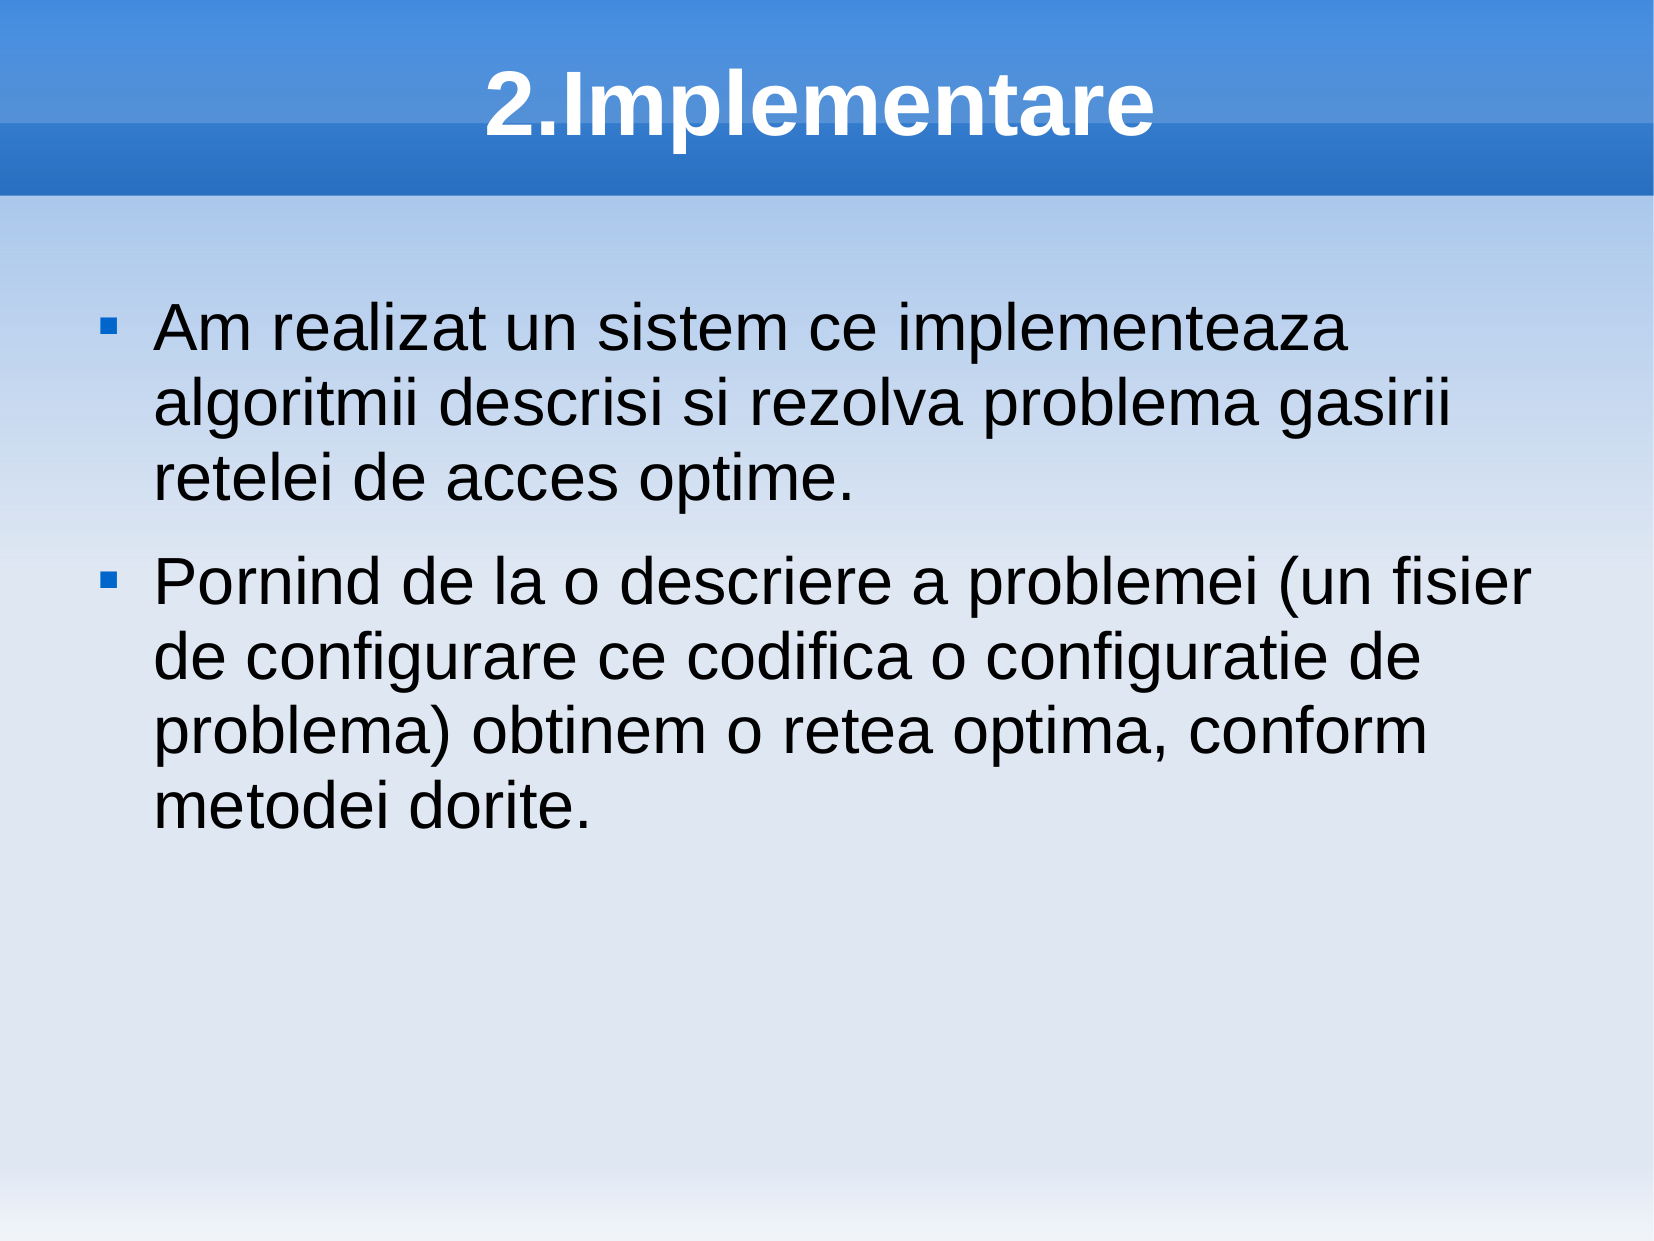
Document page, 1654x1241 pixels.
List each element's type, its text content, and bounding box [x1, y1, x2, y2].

list Am realizat un sistem ce implementeaza algoritmii descrisi si rezolva problema gasirii retelei de acces optime. Pornind de la o descriere a problemei (un fisier de configurare ce codifica o configuratie de problema) obtinem o retea optima, conform metodei dorite. [82, 290, 1571, 1094]
title 2.Implementare [76, 7, 1565, 200]
picture [0, 0, 1654, 1241]
